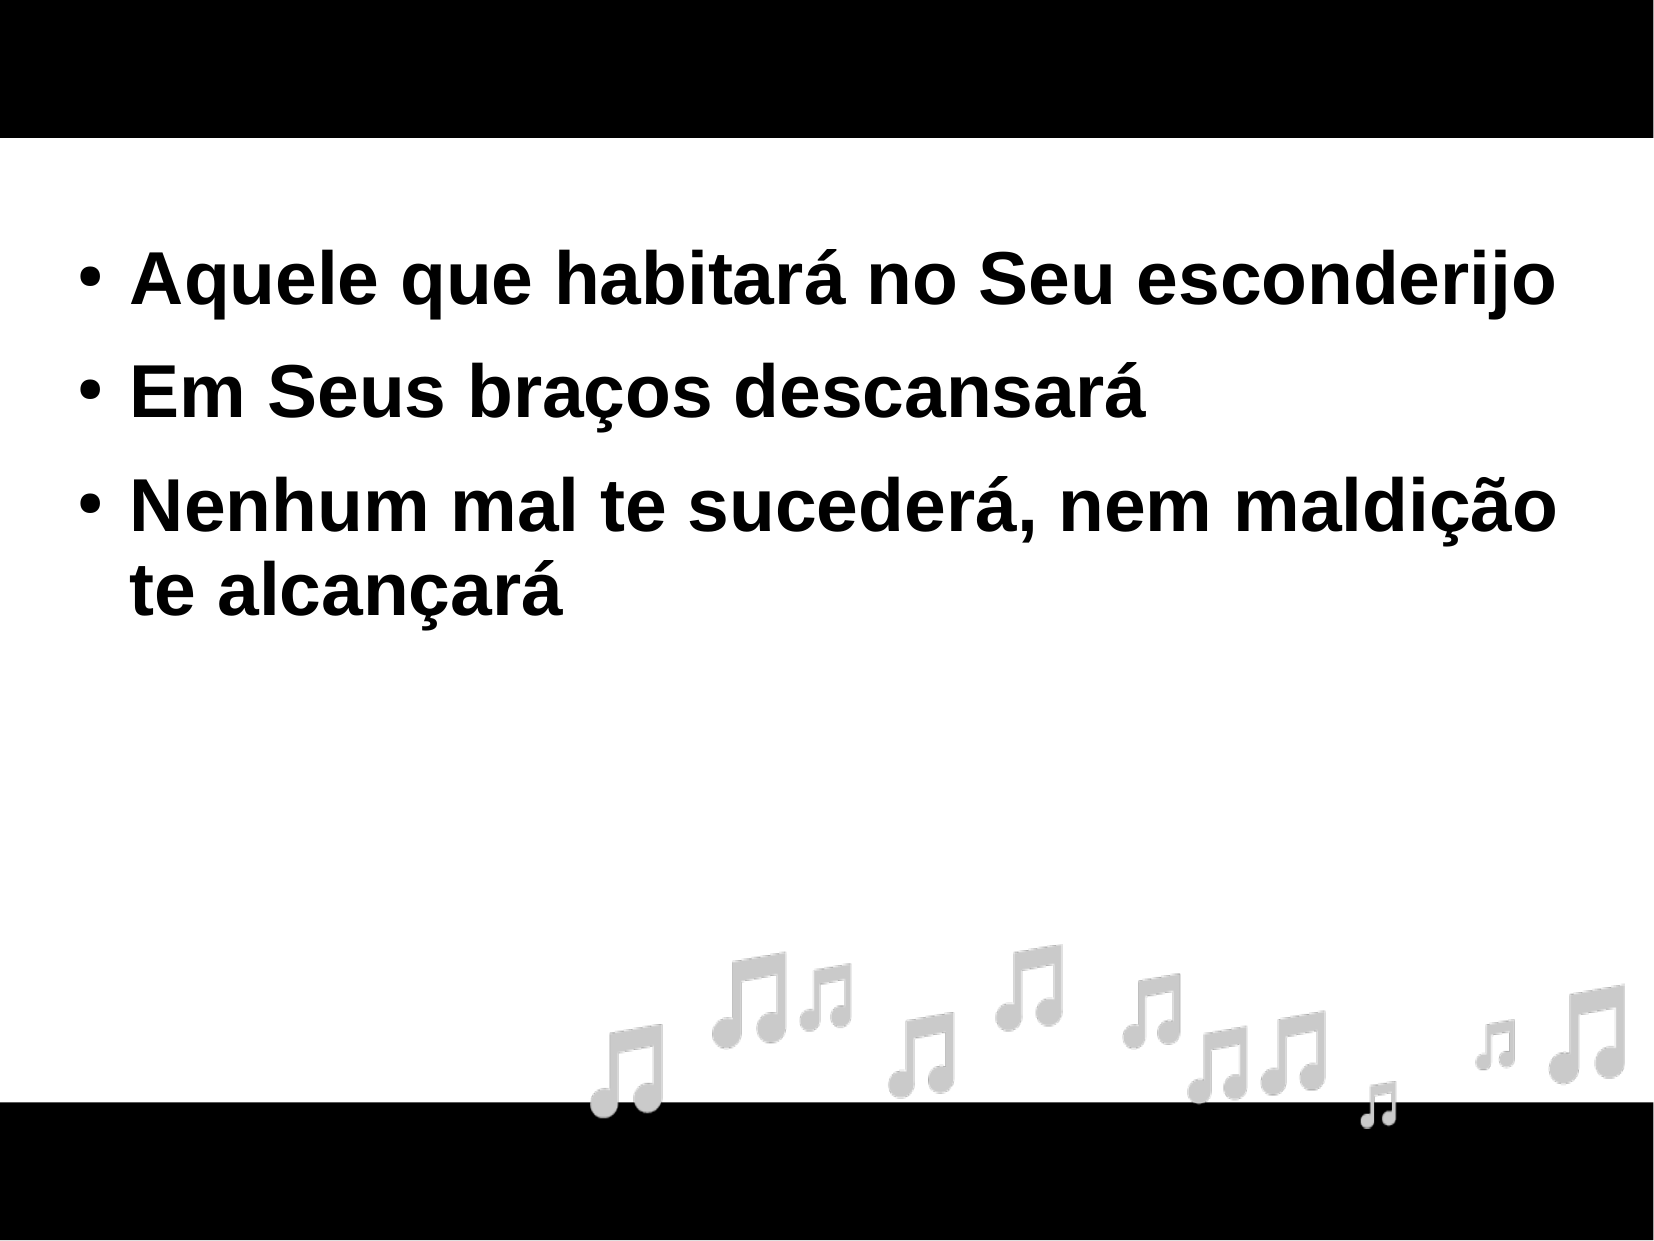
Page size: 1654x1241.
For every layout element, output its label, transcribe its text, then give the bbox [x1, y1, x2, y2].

list Aquele que habitará no Seu esconderijo Em Seus braços descansará Nenhum mal te sucederá, nem maldição te alcançará [59, 236, 1595, 1024]
